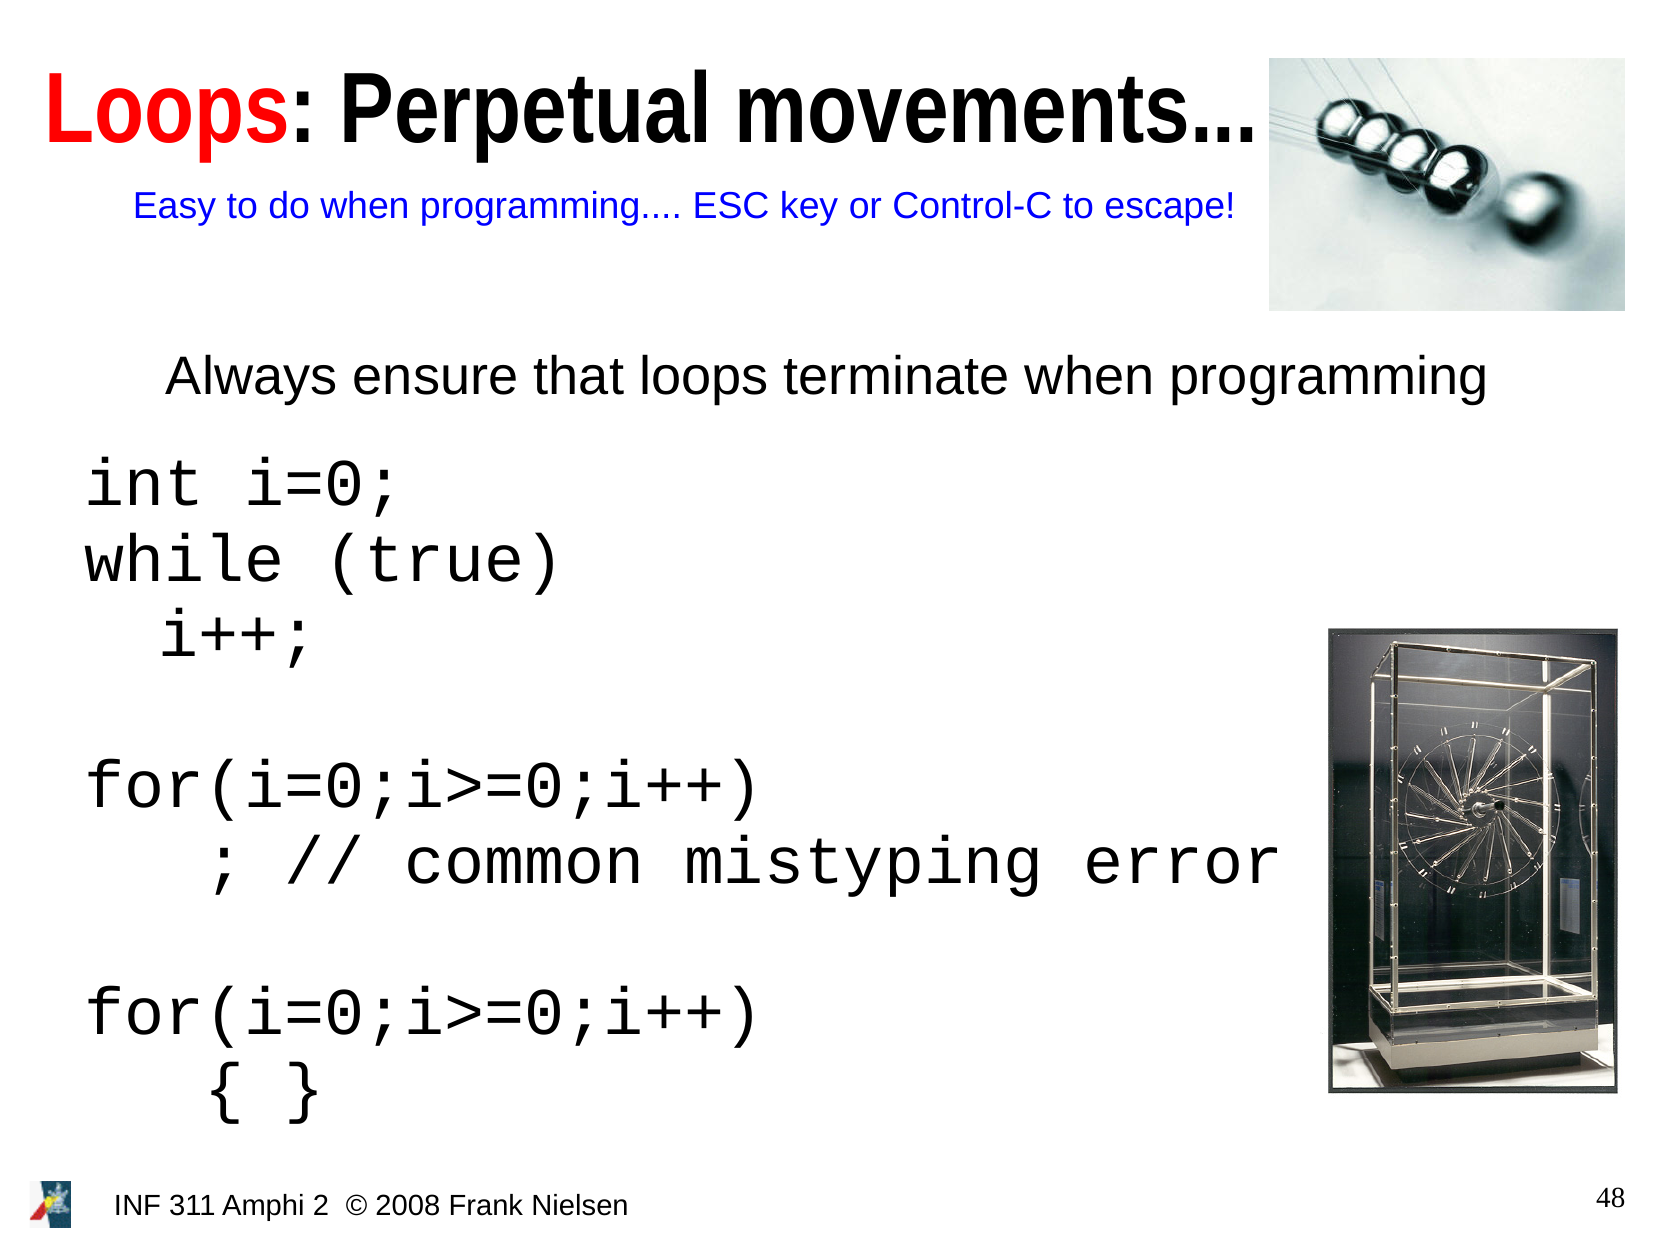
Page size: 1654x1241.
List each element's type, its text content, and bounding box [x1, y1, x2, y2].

text_box Always ensure that loops terminate when programming [151, 338, 1506, 414]
picture [1269, 58, 1625, 311]
picture [29, 1181, 71, 1228]
text_box Easy to do when programming.... ESC key or Control-C to escape! [118, 177, 1249, 235]
text_box Loops: Perpetual movements... [29, 41, 1595, 171]
picture [1320, 620, 1625, 1100]
text_box int i=0; while (true) i++; for(i=0;i>=0;i++) ; // common mistyping error for(i=0;i>=0;i++) { } [69, 442, 1300, 1222]
